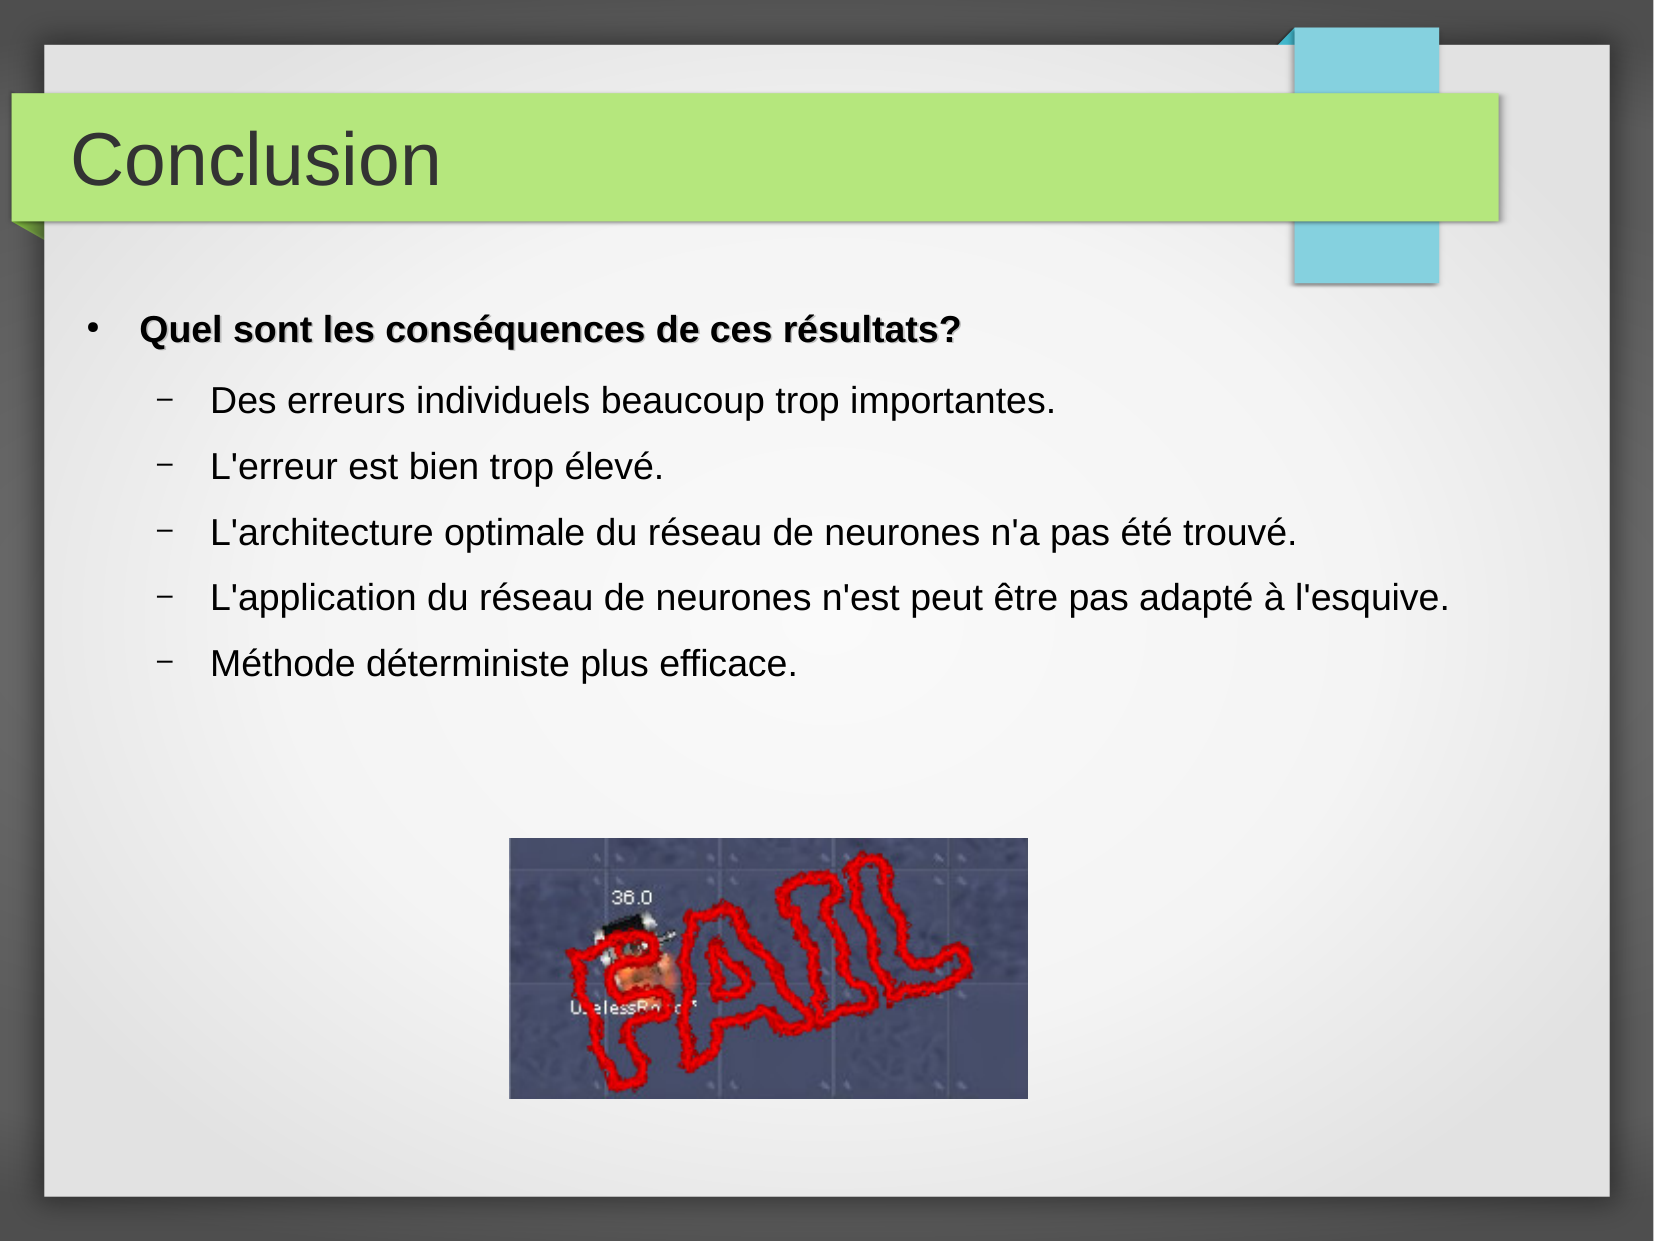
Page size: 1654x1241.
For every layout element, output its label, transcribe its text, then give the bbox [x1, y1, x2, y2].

list Quel sont les conséquences de ces résultats? Des erreurs individuels beaucoup trop importantes. L'erreur est bien trop élevé. L'architecture optimale du réseau de neurones n'a pas été trouvé. L'application du réseau de neurones n'est peut être pas adapté à l'esquive. Méthode déterministe plus efficace. [68, 308, 1524, 768]
title Conclusion [70, 106, 1229, 213]
picture [0, 0, 1654, 1241]
